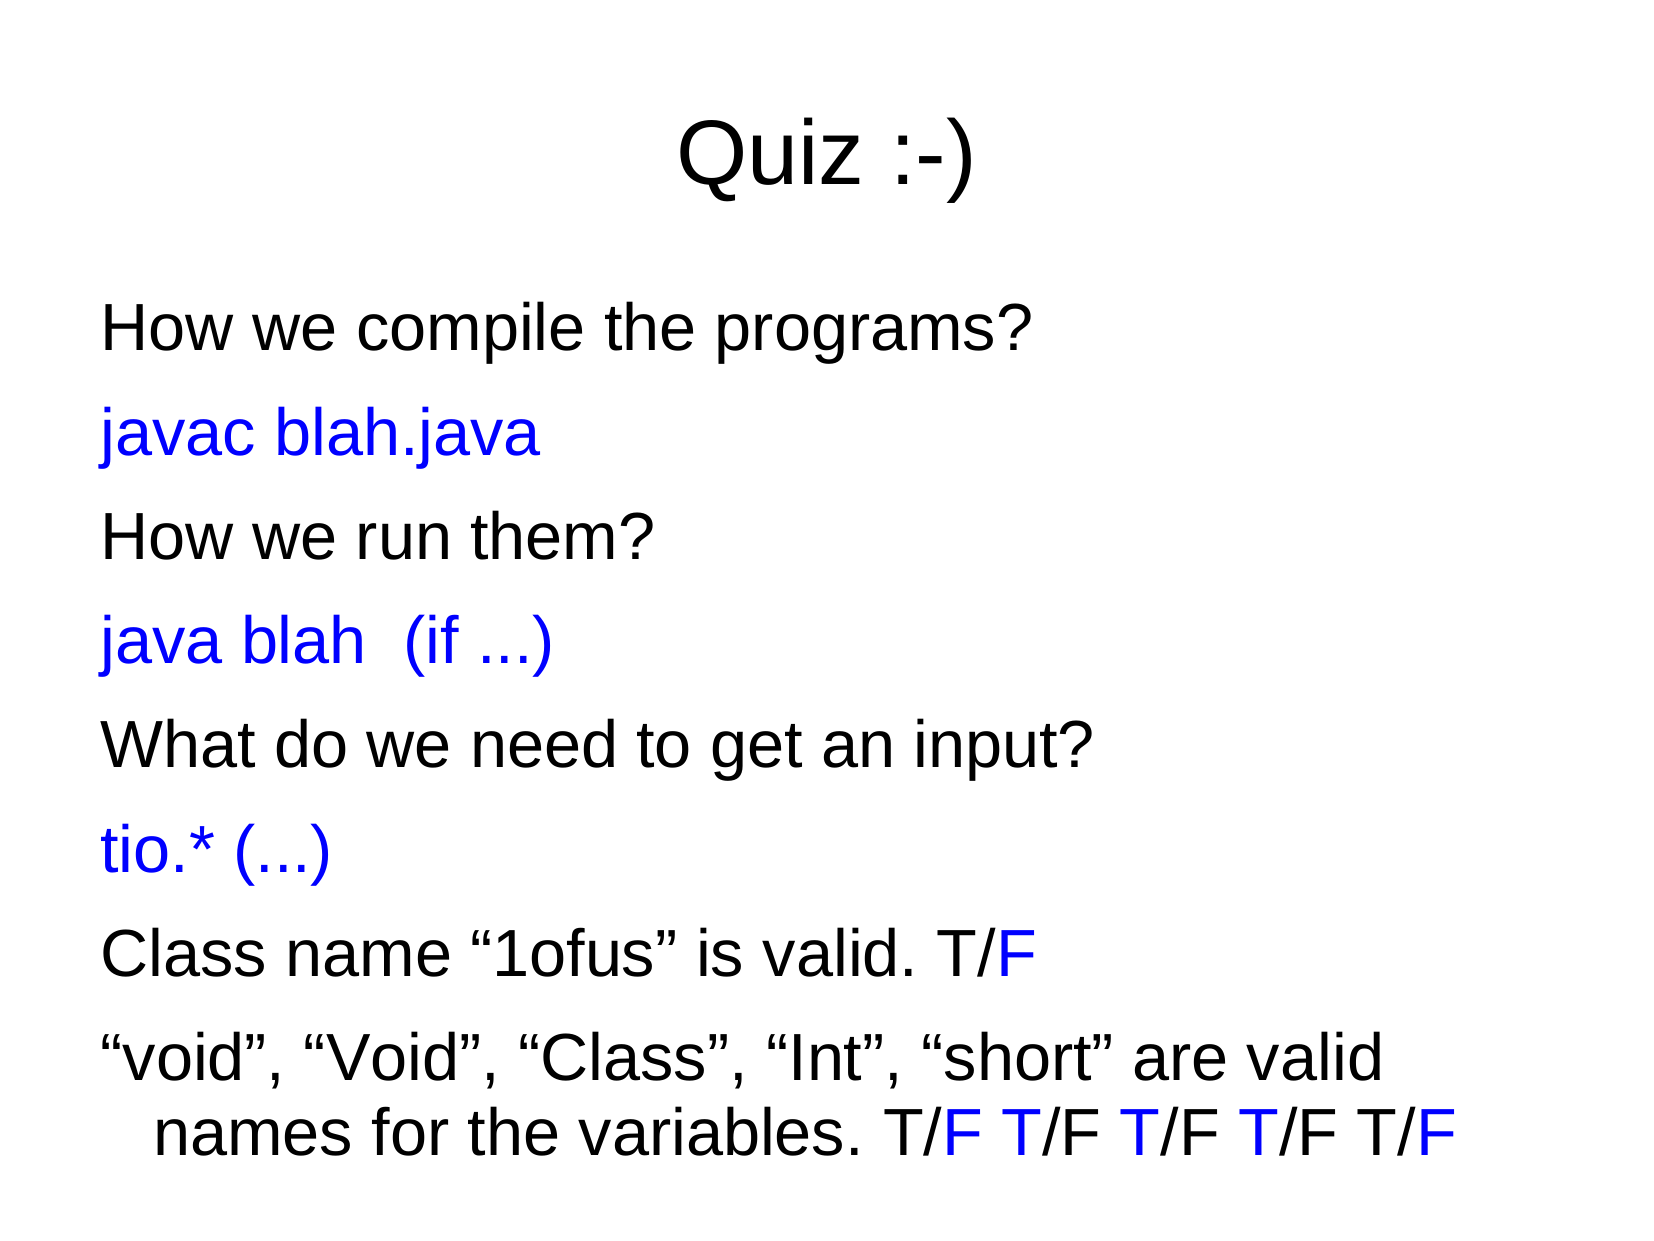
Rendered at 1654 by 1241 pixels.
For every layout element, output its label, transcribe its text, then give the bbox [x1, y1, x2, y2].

title Quiz :-) [82, 49, 1571, 257]
list How we compile the programs? javac blah.java How we run them? java blah (if ...) What do we need to get an input? tio.* (...) Class name “1ofus” is valid. T/F “void”, “Void”, “Class”, “Int”, “short” are valid names for the variables. T/F T/F T/F T/F T/F [82, 290, 1571, 1170]
